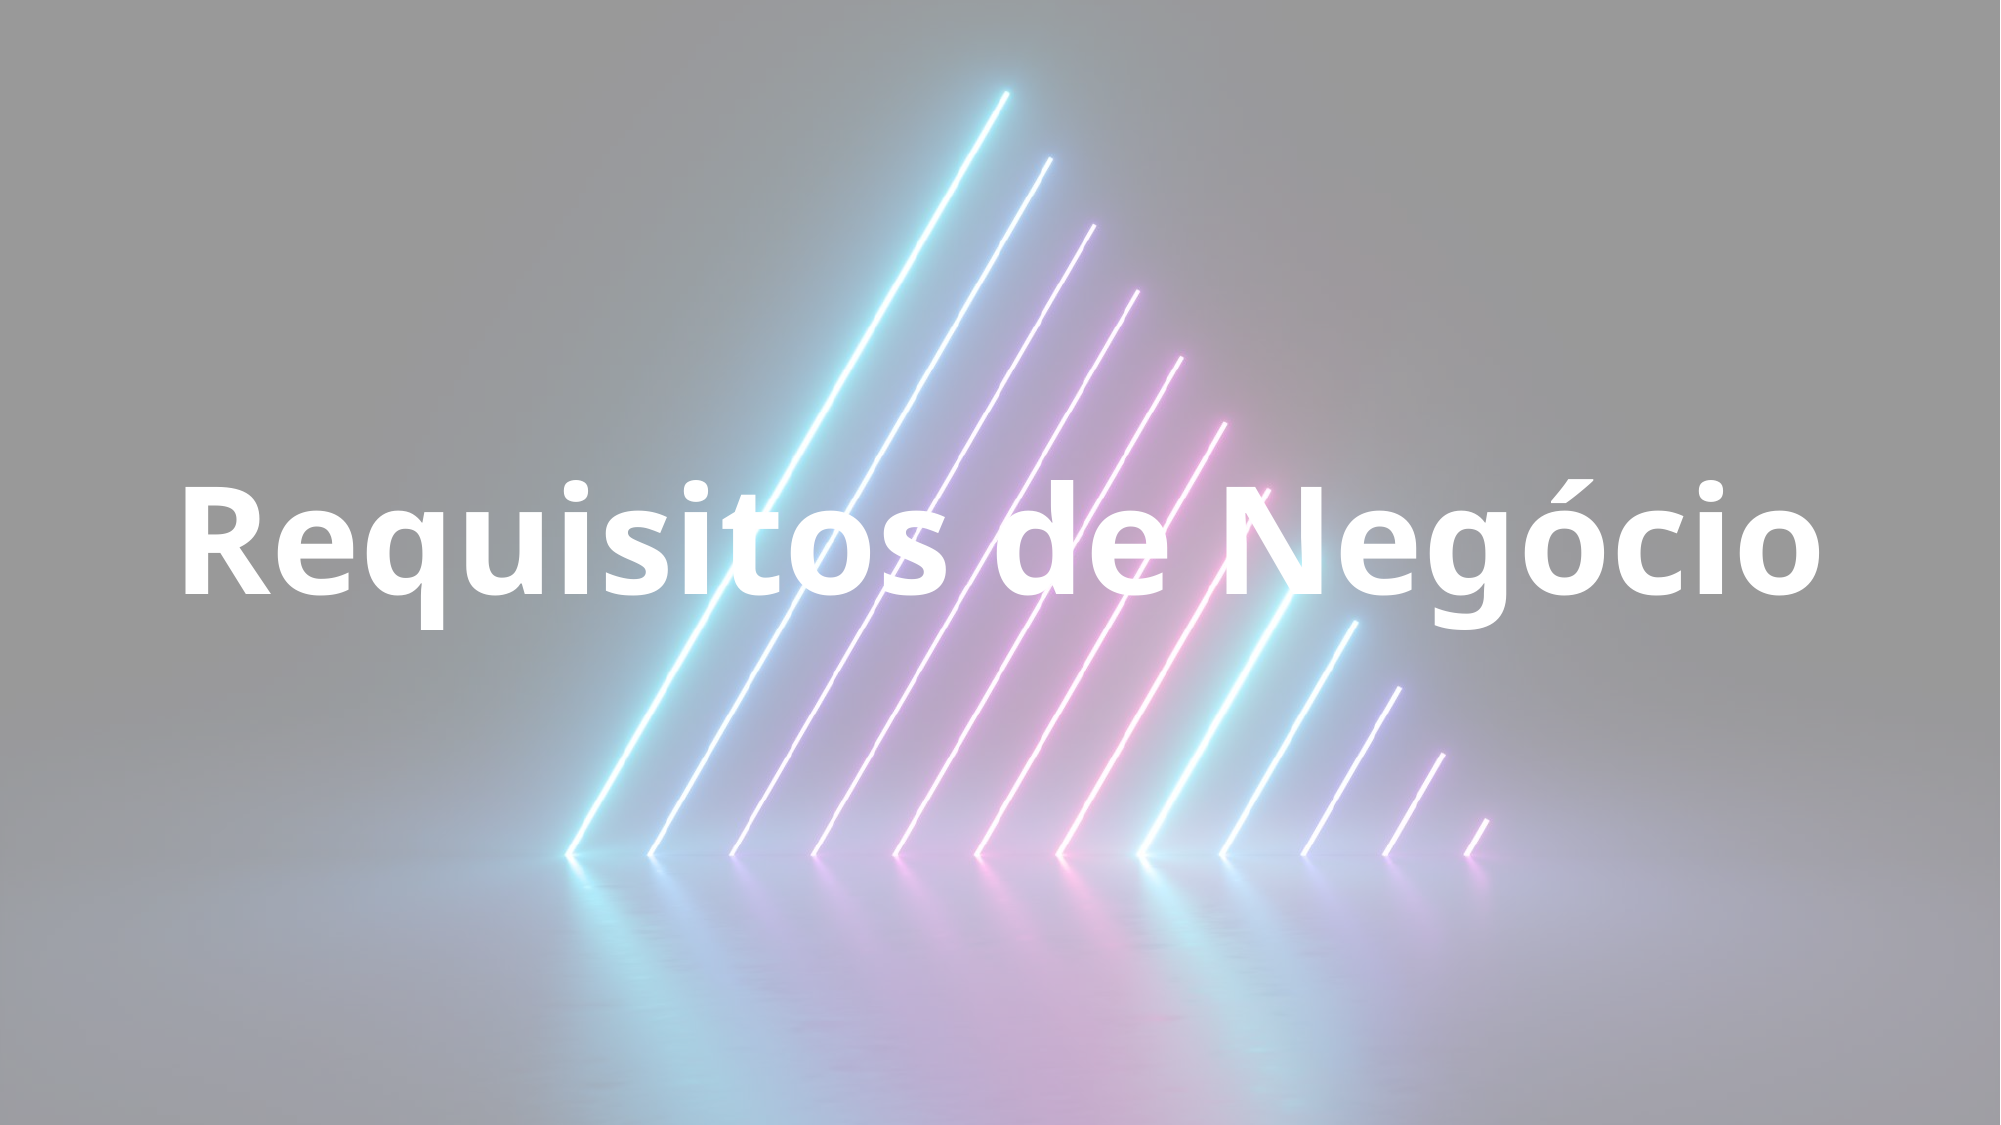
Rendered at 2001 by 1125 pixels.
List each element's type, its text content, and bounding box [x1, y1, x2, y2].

picture [0, 0, 2000, 1125]
title Requisitos de Negócio [88, 457, 1912, 671]
